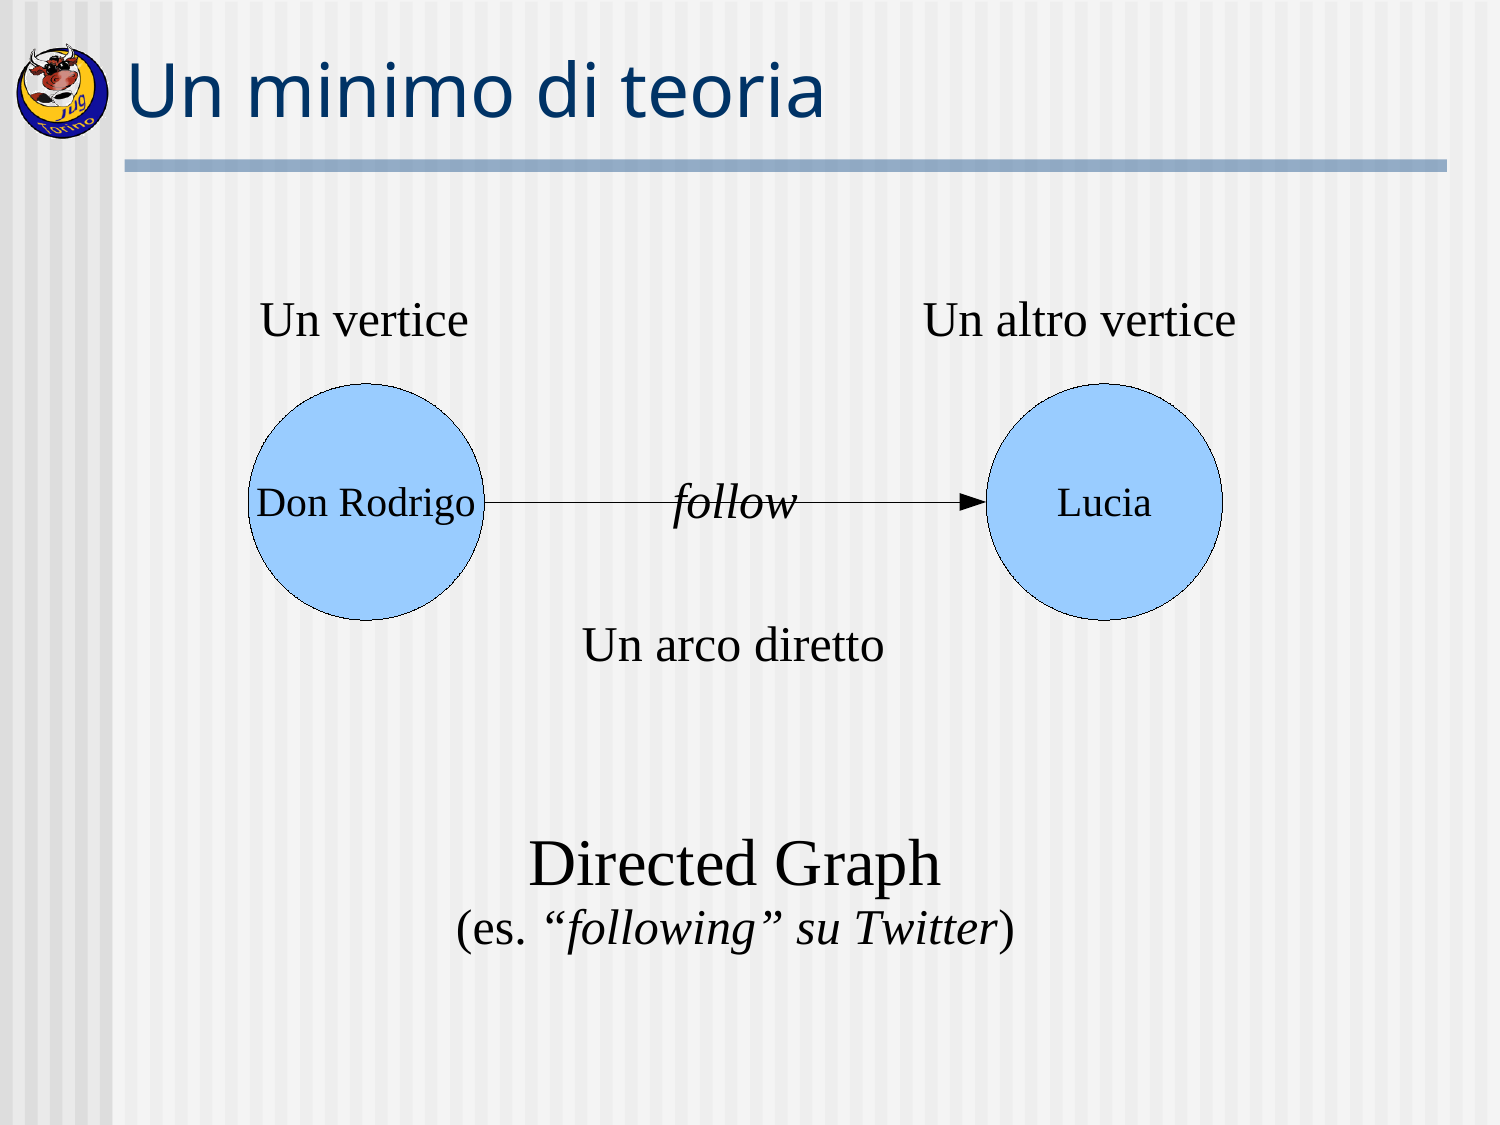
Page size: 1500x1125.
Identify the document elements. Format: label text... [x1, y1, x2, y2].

text_box Lucia [986, 383, 1223, 621]
text_box Un vertice [244, 284, 485, 355]
title Un minimo di teoria [124, 50, 1482, 138]
text_box Don Rodrigo [248, 383, 485, 621]
text_box Un arco diretto [566, 609, 900, 680]
text_box Un altro vertice [907, 284, 1252, 355]
text_box Directed Graph (es. “following” su Twitter) [441, 818, 1030, 963]
picture [5, 36, 119, 149]
